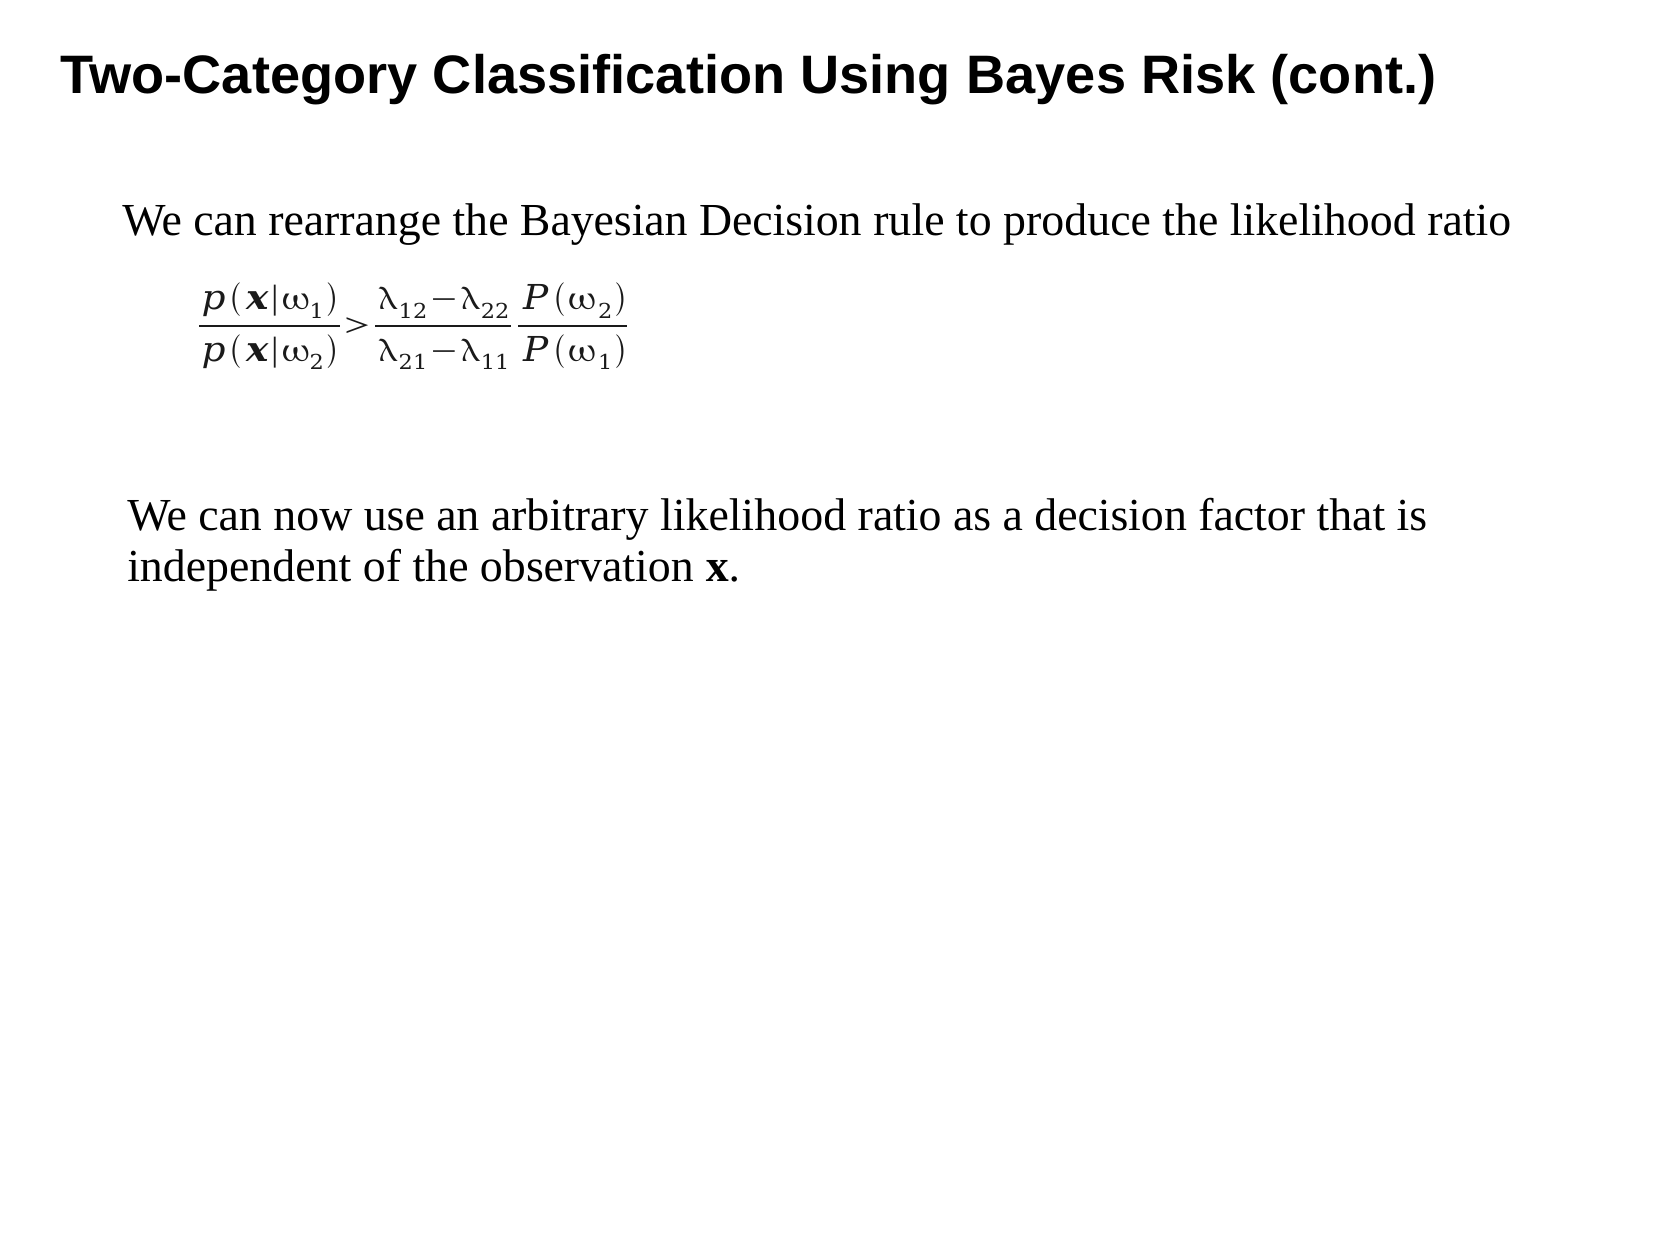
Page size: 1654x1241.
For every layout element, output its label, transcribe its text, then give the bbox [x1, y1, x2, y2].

text_box We can rearrange the Bayesian Decision rule to produce the likelihood ratio [107, 187, 1528, 254]
text_box Two-Category Classification Using Bayes Risk (cont.) [45, 37, 1651, 114]
text_box We can now use an arbitrary likelihood ratio as a decision factor that is independent of the observation x. [112, 482, 1444, 600]
chart [187, 277, 638, 376]
